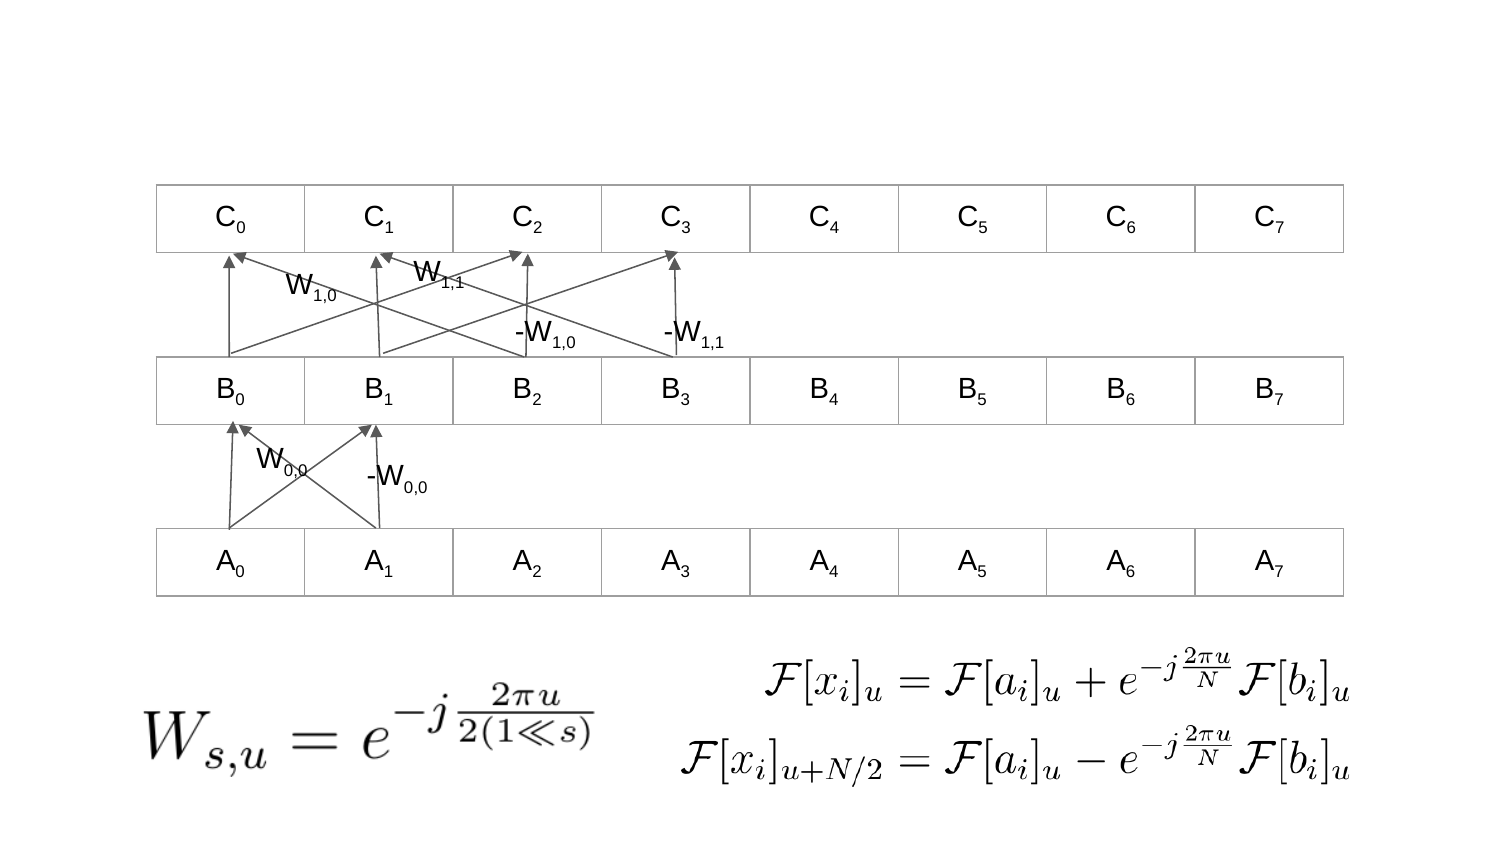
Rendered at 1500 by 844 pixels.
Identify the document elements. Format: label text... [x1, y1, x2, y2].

picture [110, 646, 644, 812]
text_box W0,0 [241, 424, 343, 476]
text_box W1,0 [270, 249, 372, 301]
table_header B5 [899, 358, 1046, 424]
table_header B7 [1196, 358, 1343, 424]
text_box -W0,0 [351, 441, 454, 493]
text_box W1,1 [398, 236, 500, 288]
text_box -W1,0 [499, 296, 602, 348]
table_header B6 [1047, 358, 1194, 424]
table_header C0 [157, 186, 304, 252]
table_header A1 [305, 529, 452, 595]
picture [648, 625, 1390, 812]
table_header B3 [602, 358, 749, 424]
table_header C6 [1047, 186, 1194, 252]
table_header A4 [751, 529, 898, 595]
table_header C7 [1196, 186, 1343, 252]
table_header A7 [1196, 529, 1343, 595]
table_header B0 [157, 358, 304, 424]
table_header C4 [751, 186, 898, 252]
table_header B1 [305, 358, 452, 424]
table_header A3 [602, 529, 749, 595]
table_header A2 [454, 529, 601, 595]
table_header A6 [1047, 529, 1194, 595]
table_header B4 [751, 358, 898, 424]
table_header C5 [899, 186, 1046, 252]
table_header C2 [454, 186, 601, 252]
text_box -W1,1 [648, 296, 750, 348]
table_header C1 [305, 186, 452, 252]
table_header B2 [454, 358, 601, 424]
table_header C3 [602, 186, 749, 252]
table_header A0 [157, 529, 304, 595]
table_header A5 [899, 529, 1046, 595]
